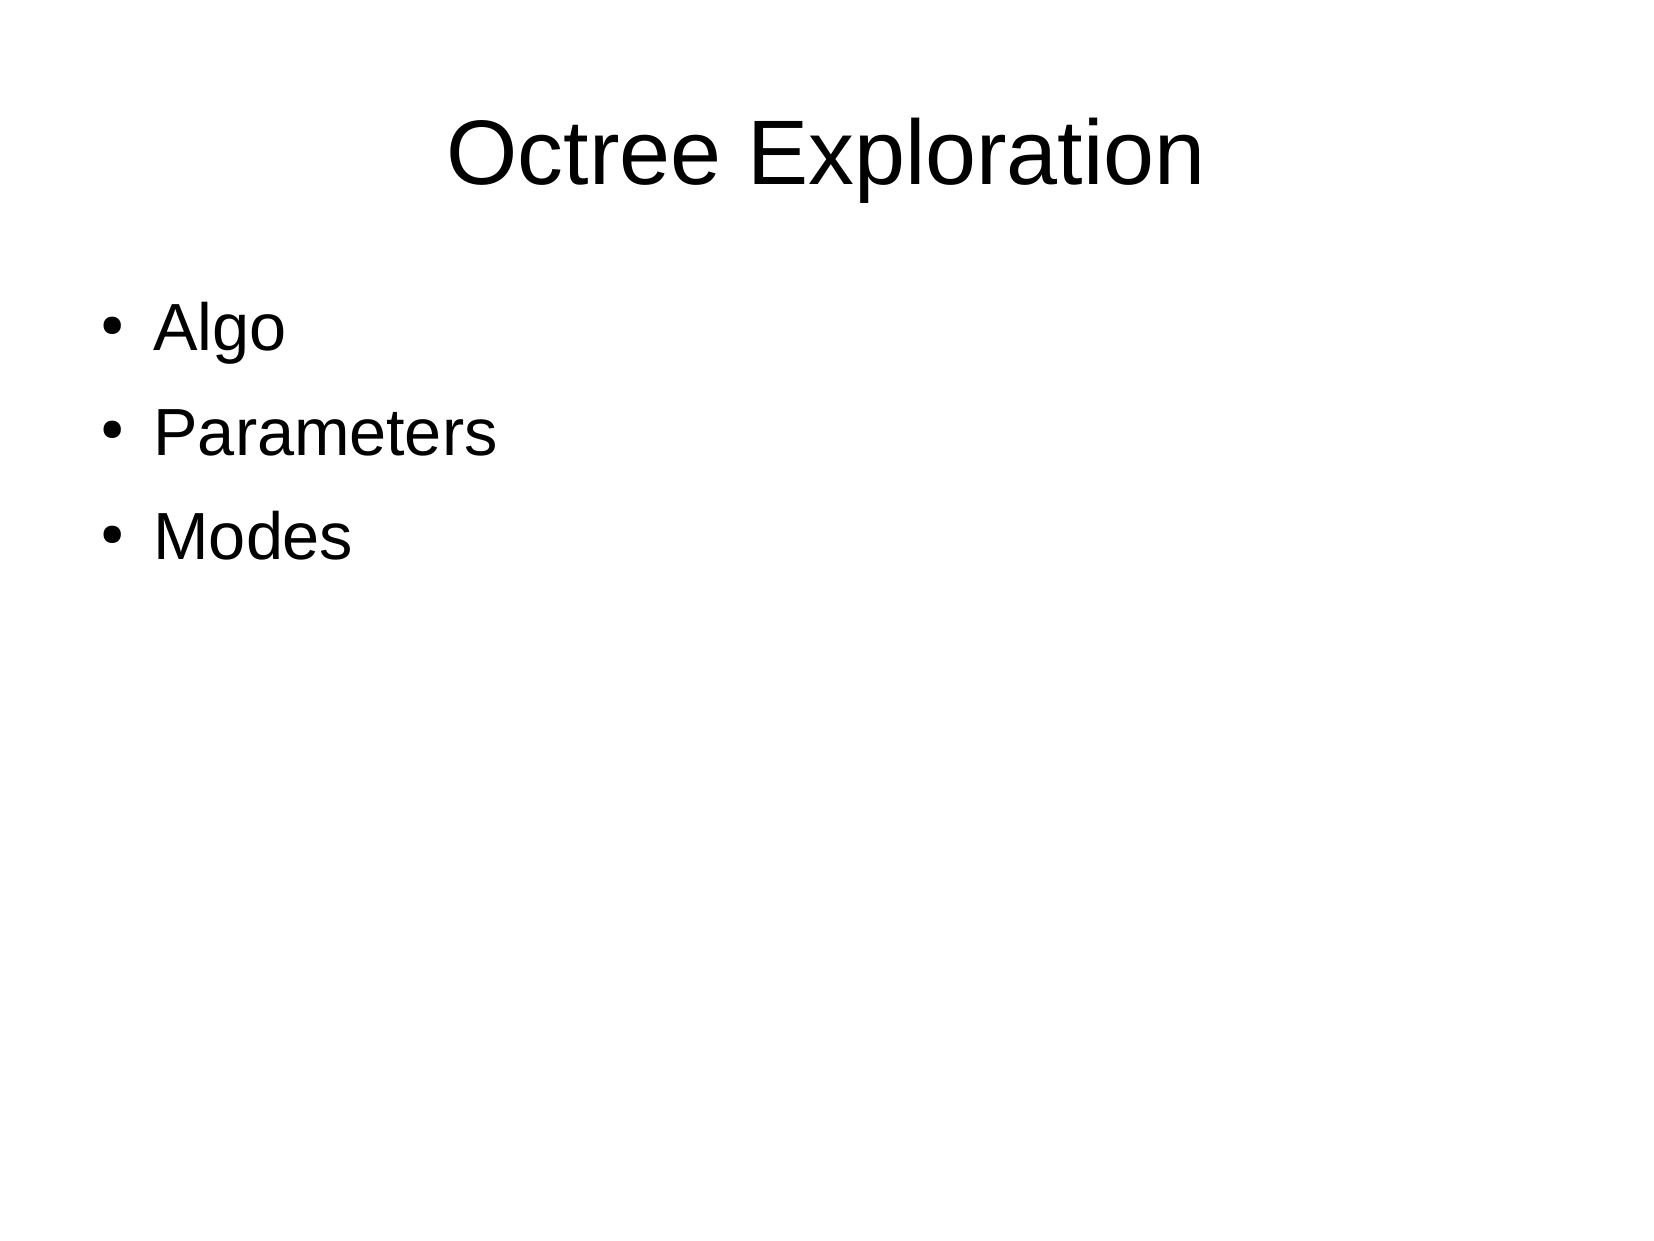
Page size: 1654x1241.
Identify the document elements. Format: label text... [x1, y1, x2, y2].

title Octree Exploration [82, 49, 1571, 257]
list Algo Parameters Modes [82, 290, 1571, 1010]
